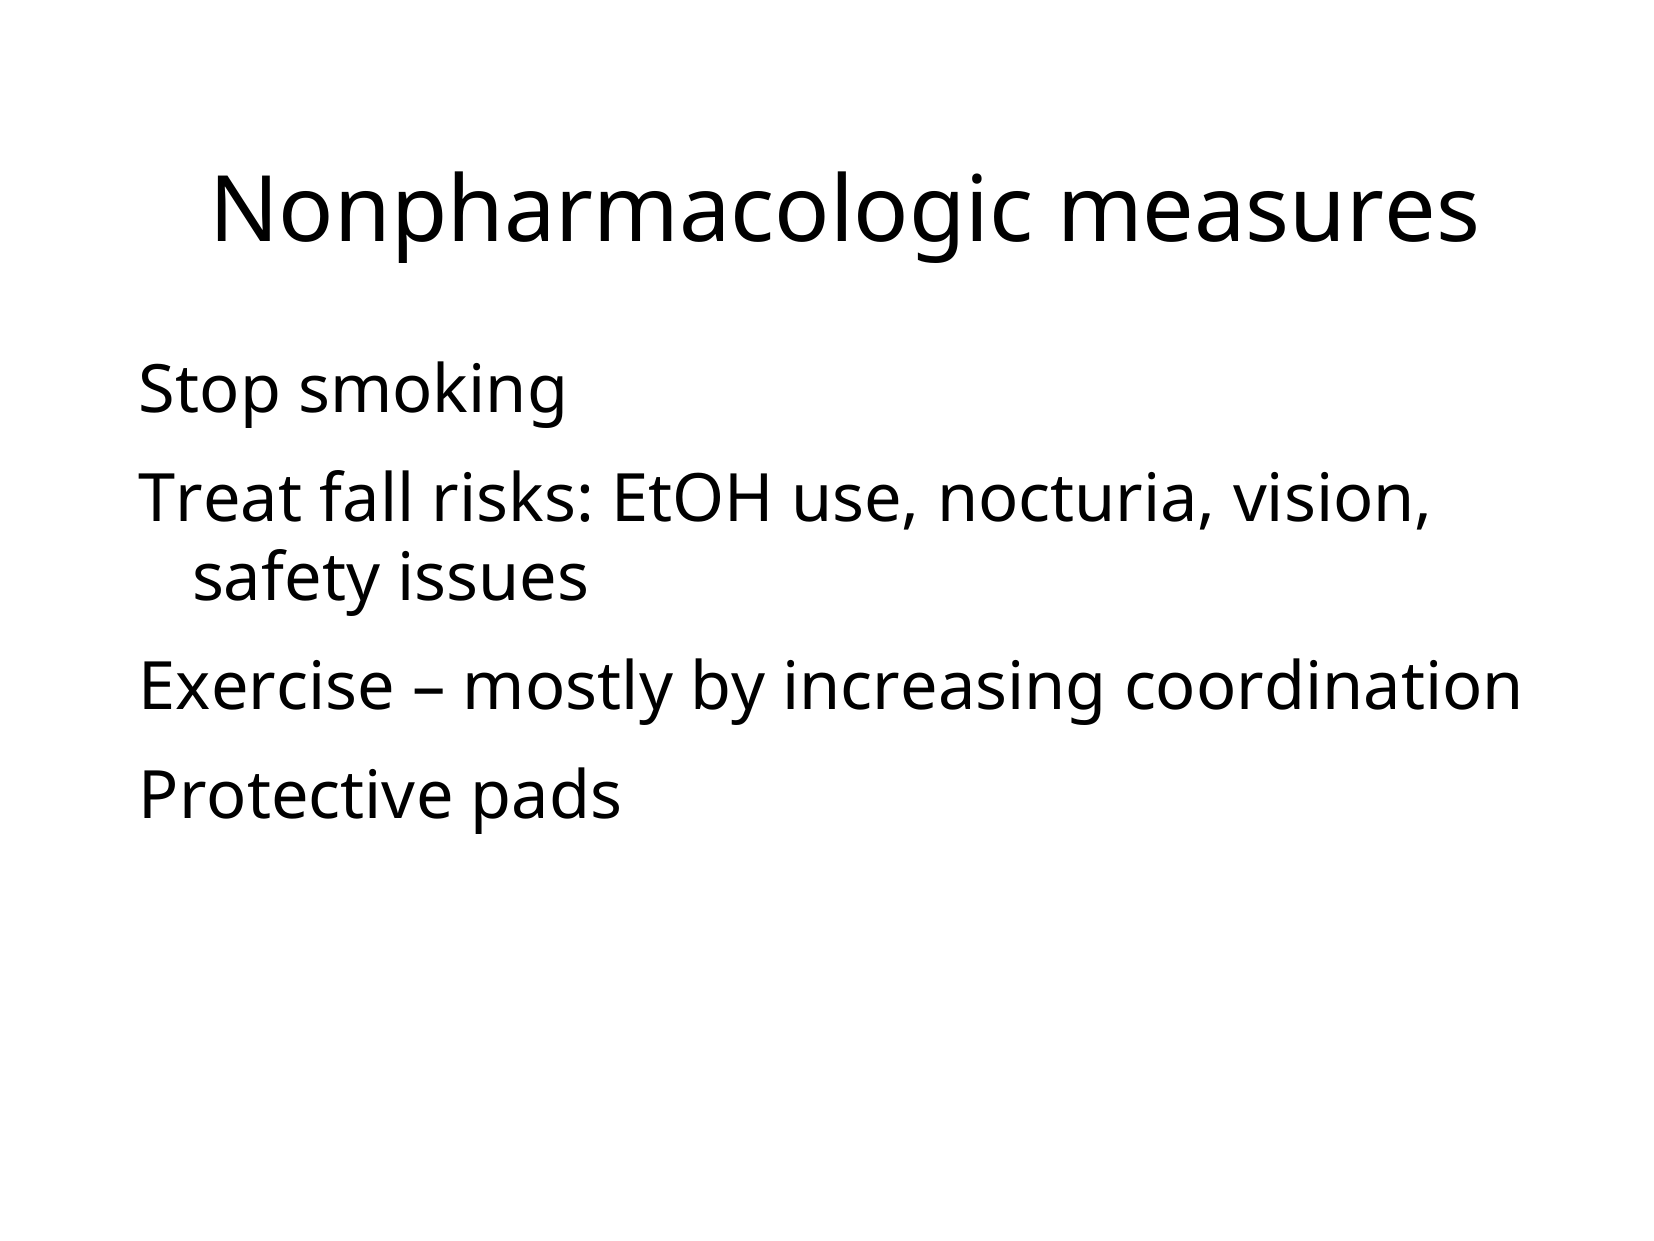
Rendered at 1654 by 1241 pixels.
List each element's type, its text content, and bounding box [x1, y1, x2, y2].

list Stop smoking Treat fall risks: EtOH use, nocturia, vision, safety issues Exercise – mostly by increasing coordination Protective pads [121, 344, 1534, 850]
title Nonpharmacologic measures [121, 153, 1534, 261]
